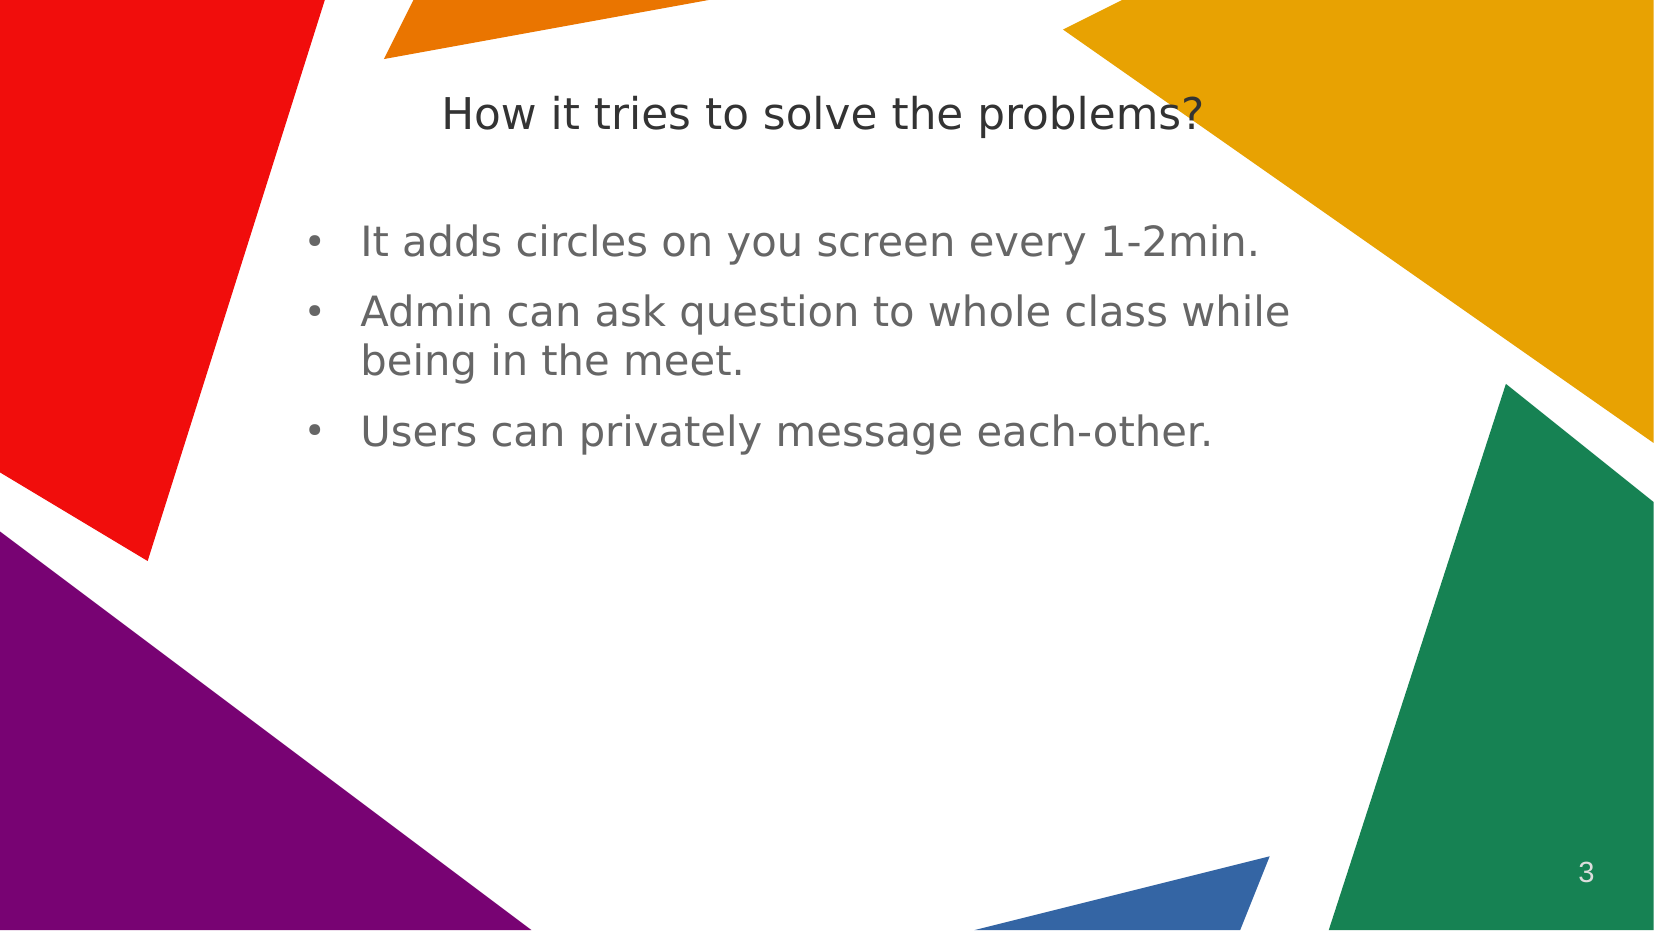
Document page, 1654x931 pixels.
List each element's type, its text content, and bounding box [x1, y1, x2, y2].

title How it tries to solve the problems? [289, 37, 1372, 193]
list It adds circles on you screen every 1-2min. Admin can ask question to whole class while being in the meet. Users can privately message each-other. [289, 217, 1372, 817]
